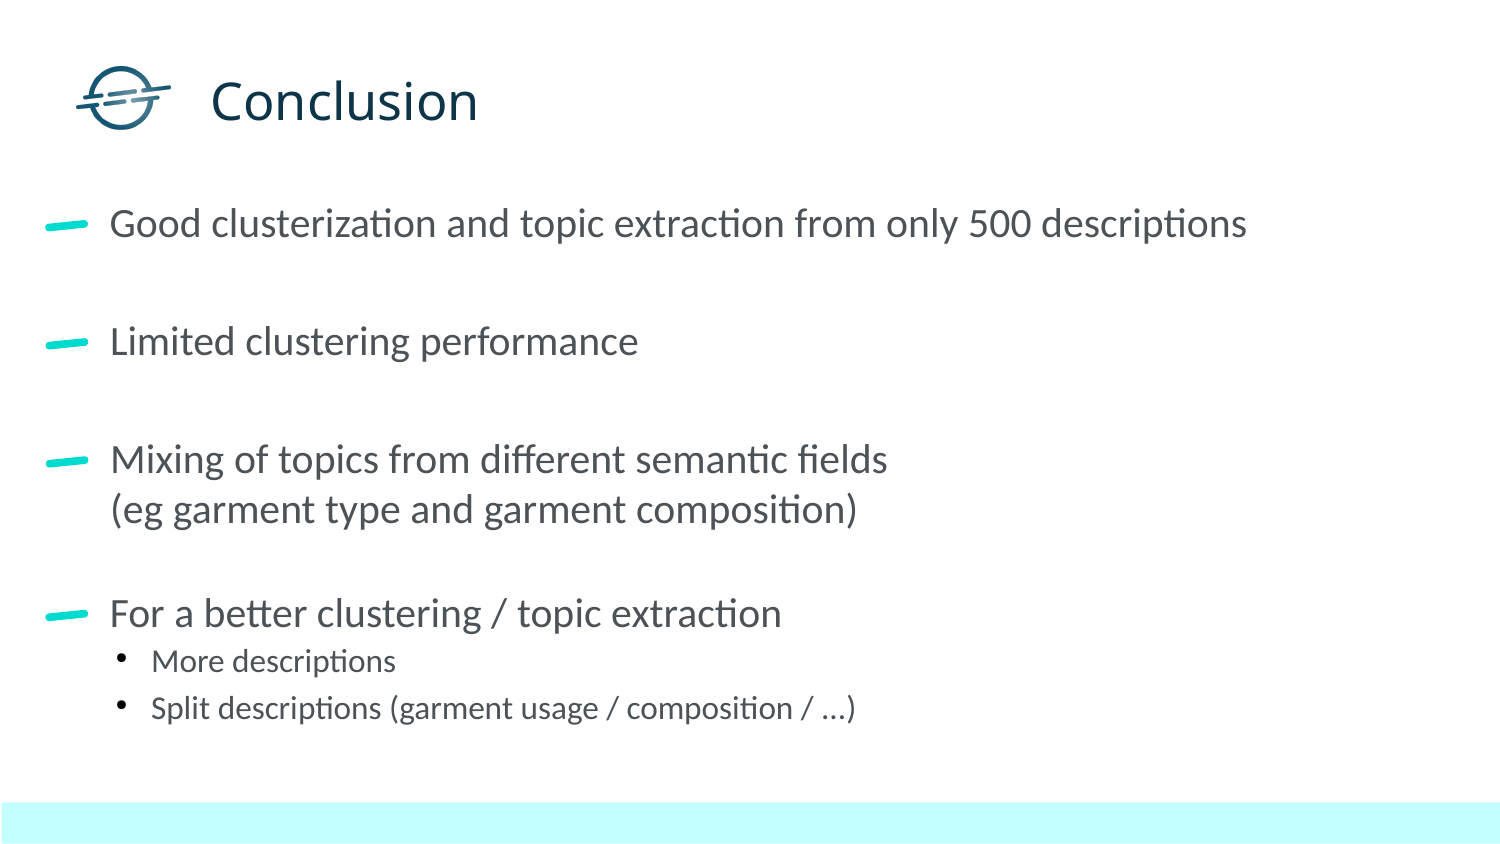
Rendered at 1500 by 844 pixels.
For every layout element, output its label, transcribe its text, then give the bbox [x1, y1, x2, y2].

text_box [45, 456, 89, 468]
title Mixing of topics from different semantic fields (eg garment type and garment composition) [95, 417, 963, 562]
title More descriptions [100, 623, 475, 671]
title For a better clustering / topic extraction [94, 570, 924, 659]
title Good clusterization and topic extraction from only 500 descriptions [94, 180, 1344, 271]
title Conclusion [195, 53, 1220, 141]
picture [76, 66, 171, 130]
text_box [1, 802, 1500, 844]
title Limited clustering performance [95, 298, 736, 381]
text_box [45, 609, 89, 622]
text_box [45, 220, 88, 232]
text_box [45, 338, 89, 350]
title Split descriptions (garment usage / composition / ...) [100, 671, 1116, 734]
